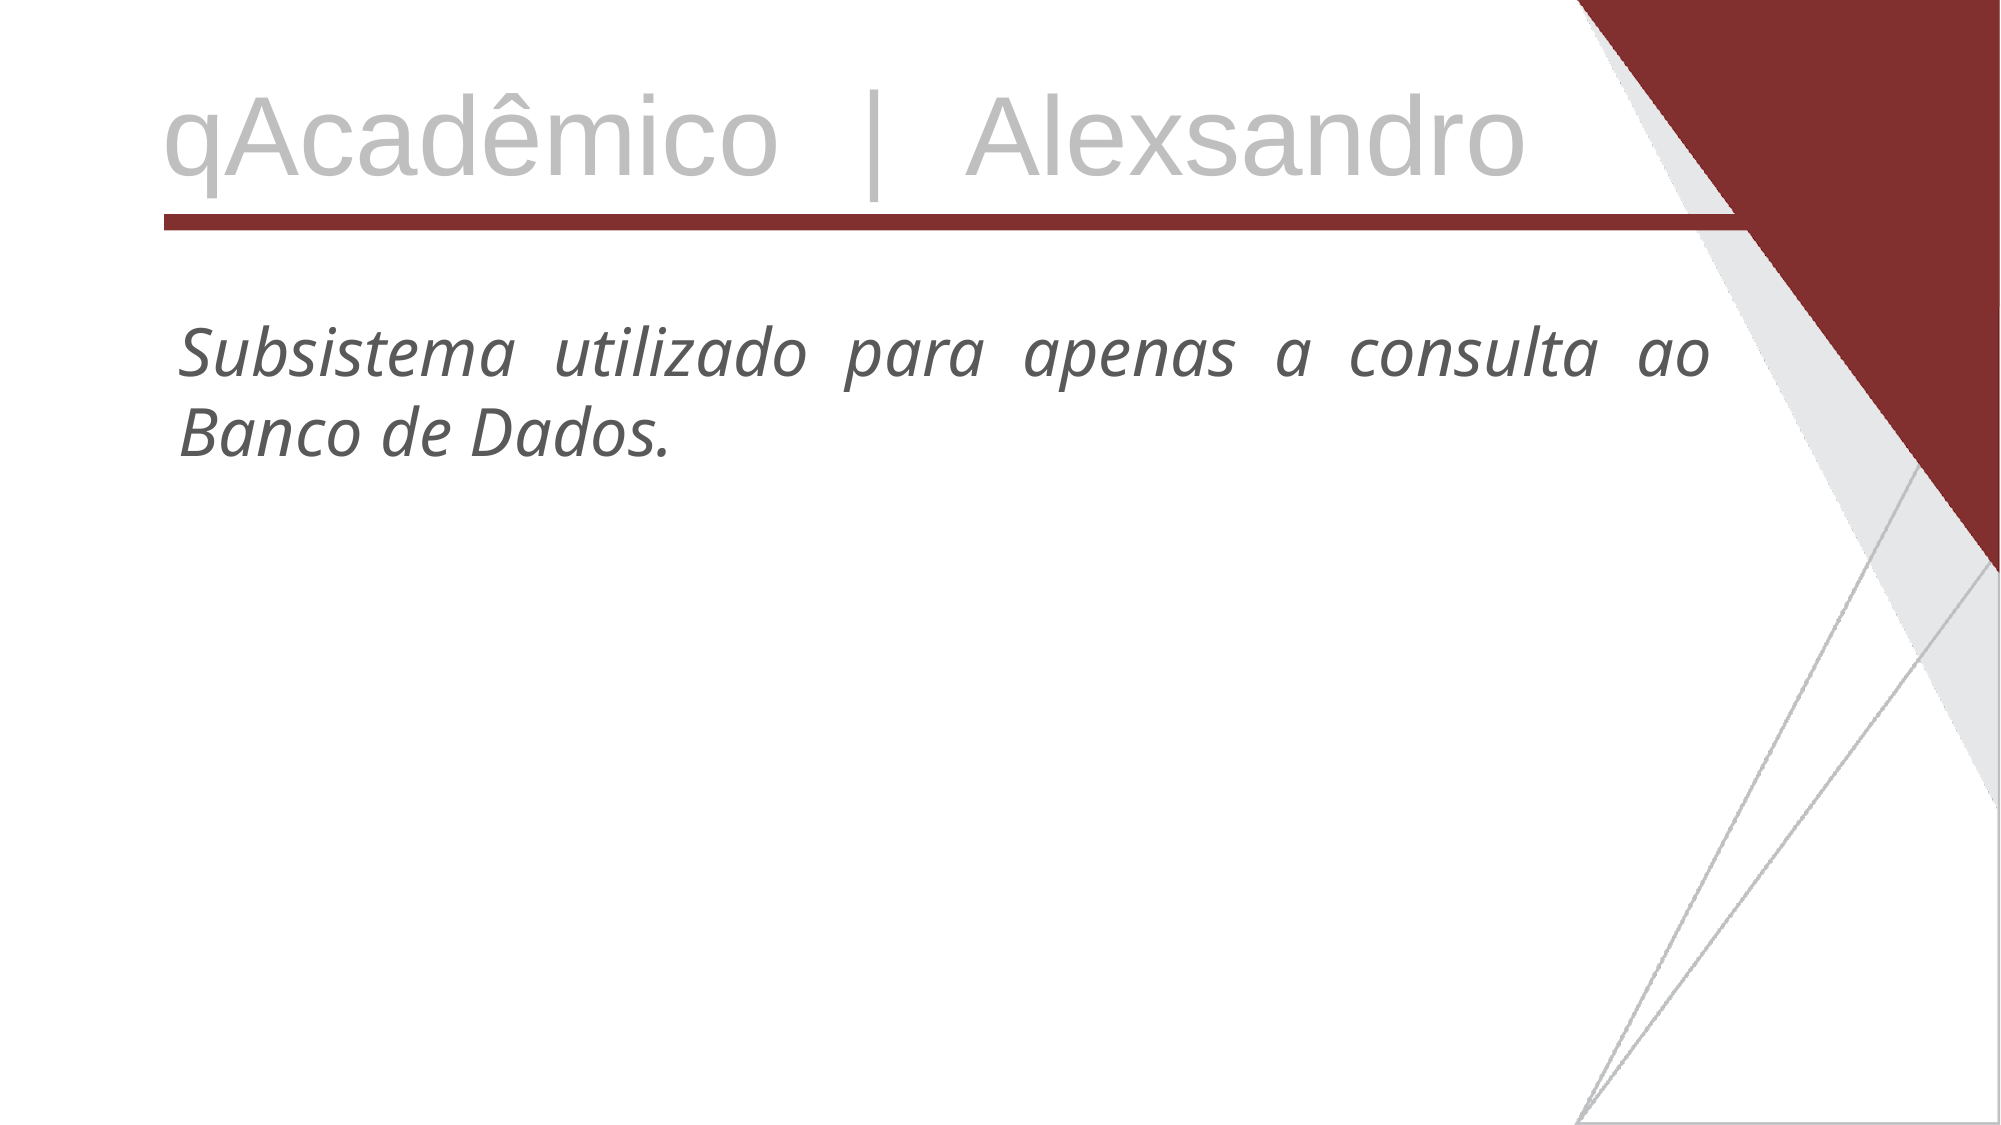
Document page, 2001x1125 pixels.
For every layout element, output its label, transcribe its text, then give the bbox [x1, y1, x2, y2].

text_box [164, 214, 1927, 231]
text_box Subsistema utilizado para apenas a consulta ao Banco de Dados. [164, 302, 1730, 1125]
picture [0, 0, 2001, 1125]
text_box qAcadêmico | Alexsandro [147, 55, 1681, 208]
